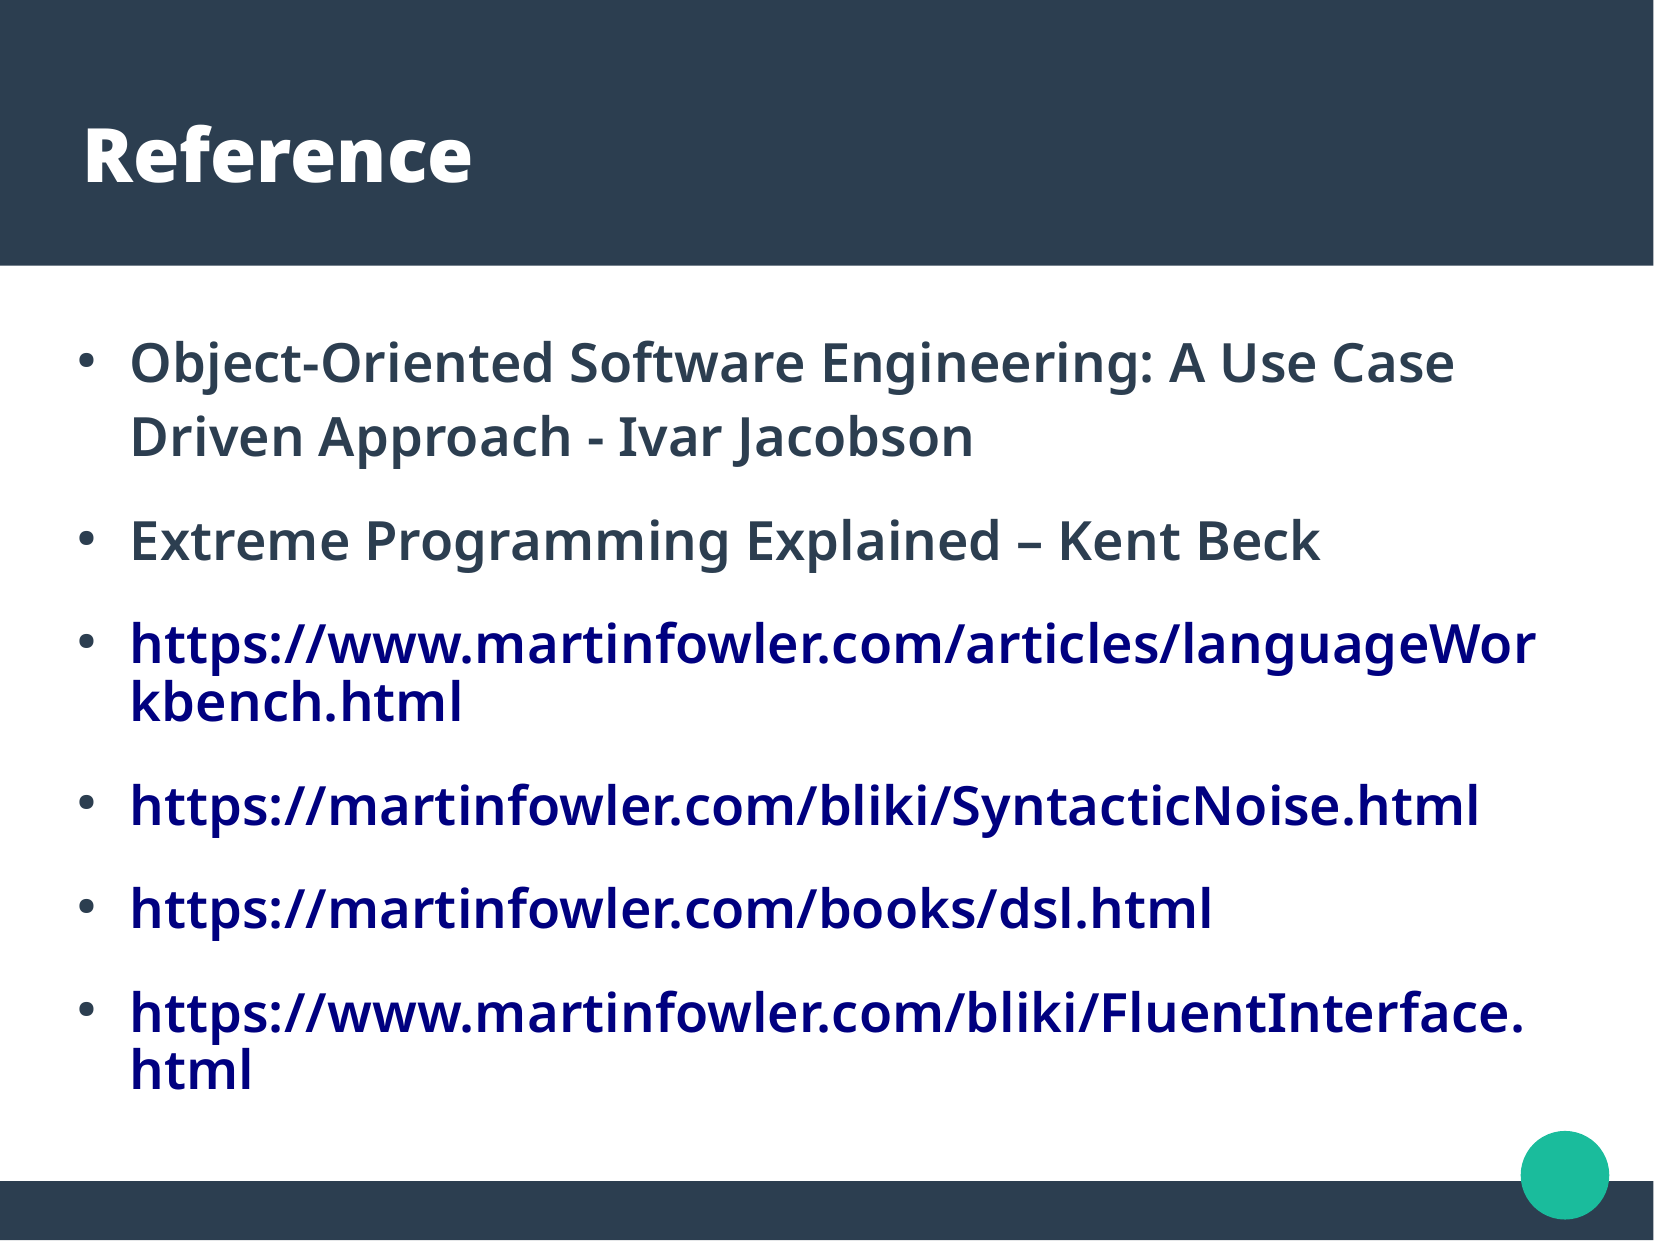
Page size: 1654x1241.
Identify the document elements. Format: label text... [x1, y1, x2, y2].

title Reference [82, 49, 1571, 257]
list Object-Oriented Software Engineering: A Use Case Driven Approach - Ivar Jacobson Extreme Programming Explained – Kent Beck https://www.martinfowler.com/articles/languageWorkbench.html https://martinfowler.com/bliki/SyntacticNoise.html https://martinfowler.com/books/dsl.html https://www.martinfowler.com/bliki/FluentInterface.html [59, 324, 1560, 1158]
